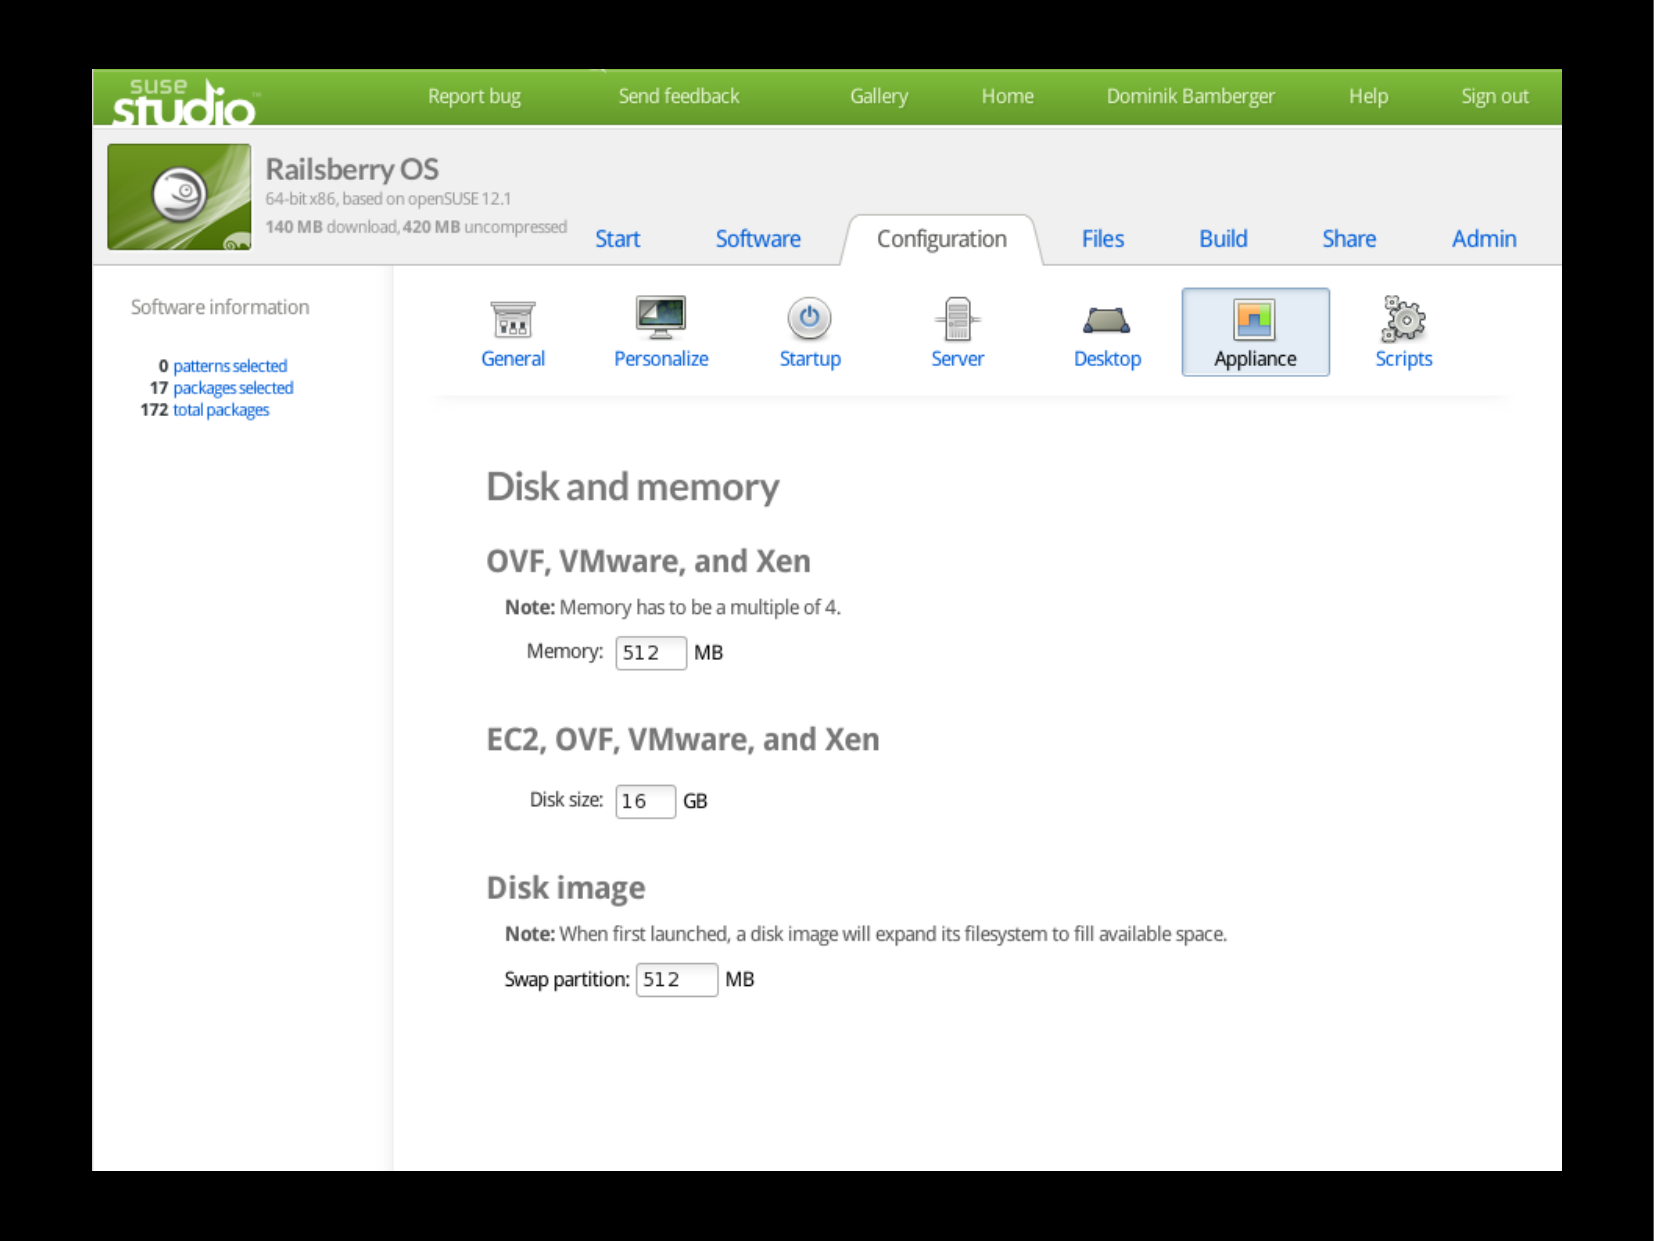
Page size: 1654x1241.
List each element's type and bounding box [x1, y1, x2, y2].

picture [92, 69, 1562, 1171]
